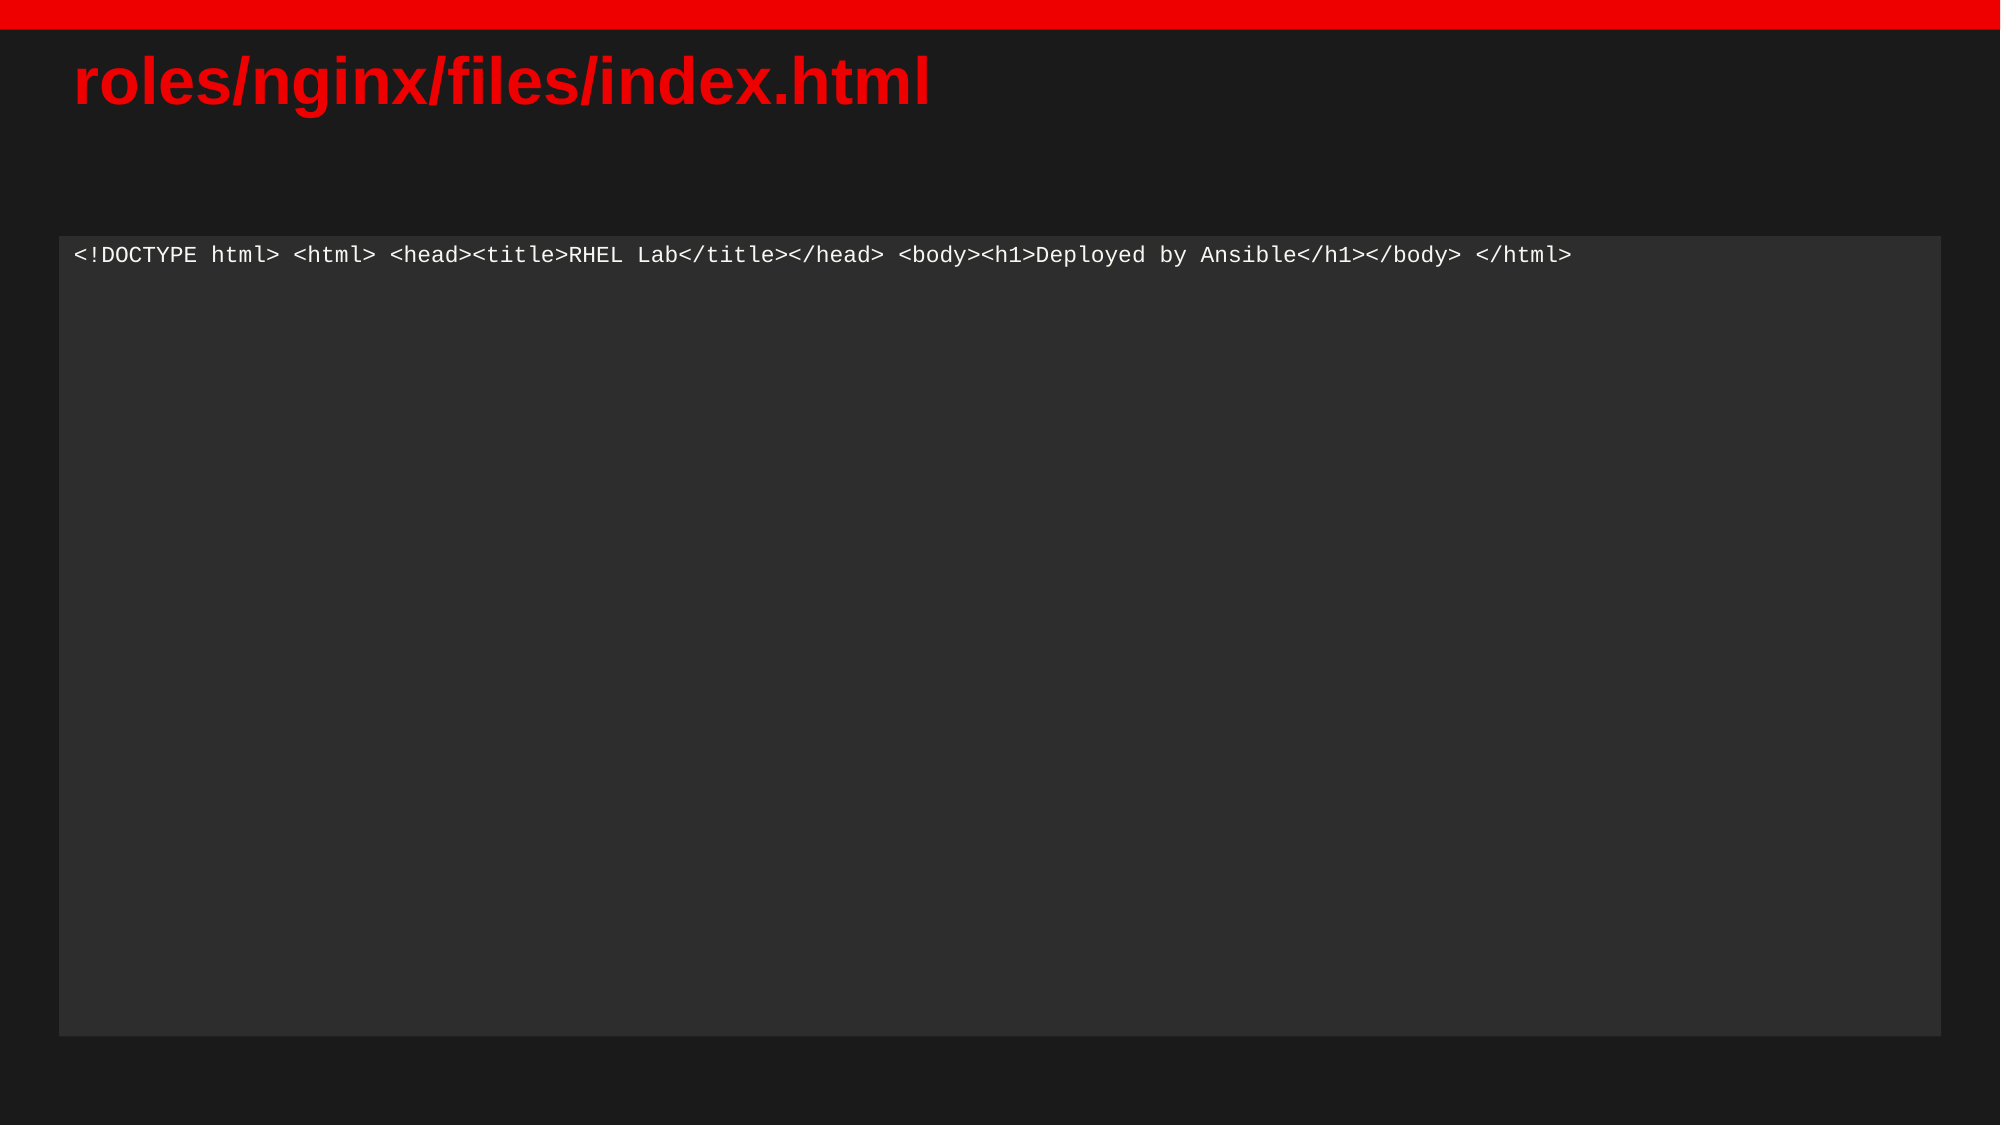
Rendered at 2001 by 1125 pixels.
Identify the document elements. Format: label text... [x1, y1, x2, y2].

text_box [0, 0, 2001, 30]
text_box roles/nginx/files/index.html [59, 36, 1942, 208]
text_box <!DOCTYPE html> <html> <head><title>RHEL Lab</title></head> <body><h1>Deployed by Ansible</h1></body> </html> [59, 236, 1942, 1037]
